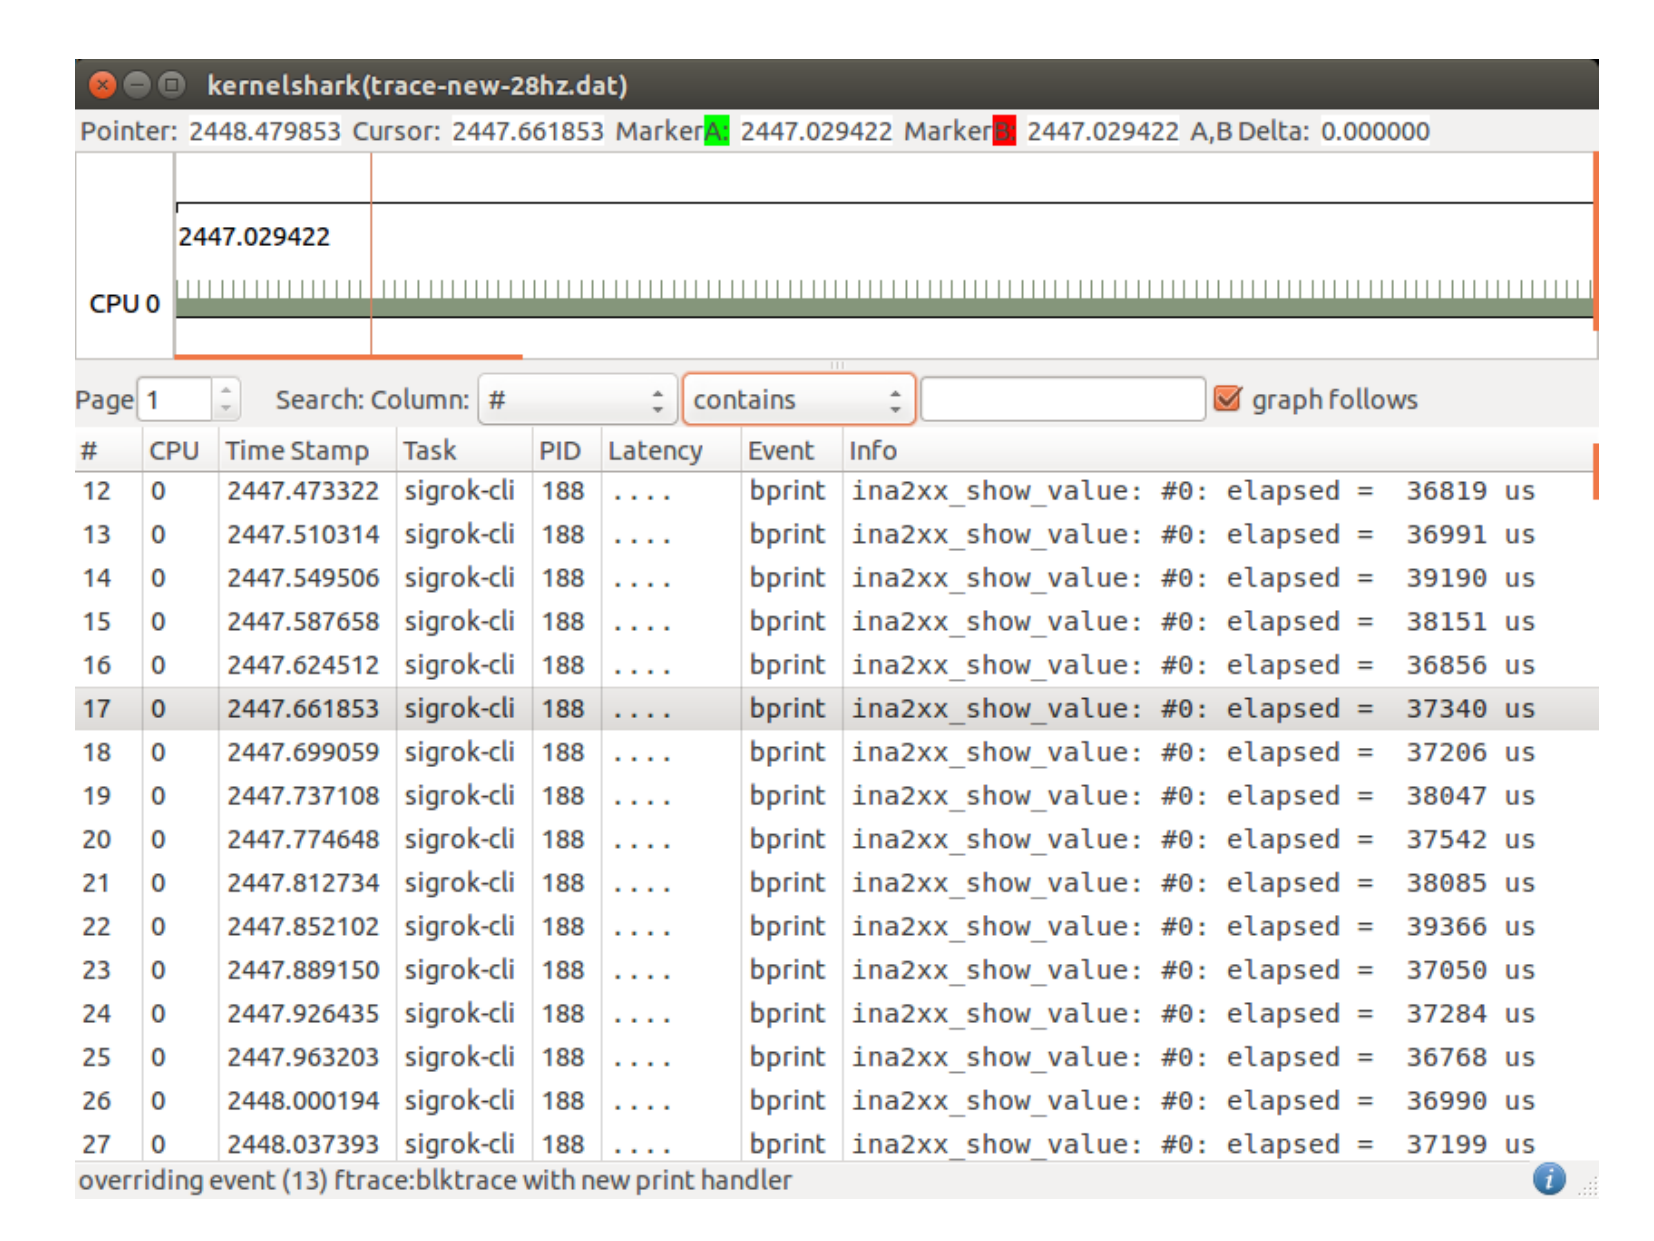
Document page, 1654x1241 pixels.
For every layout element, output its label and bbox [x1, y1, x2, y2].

picture [75, 59, 1599, 1199]
